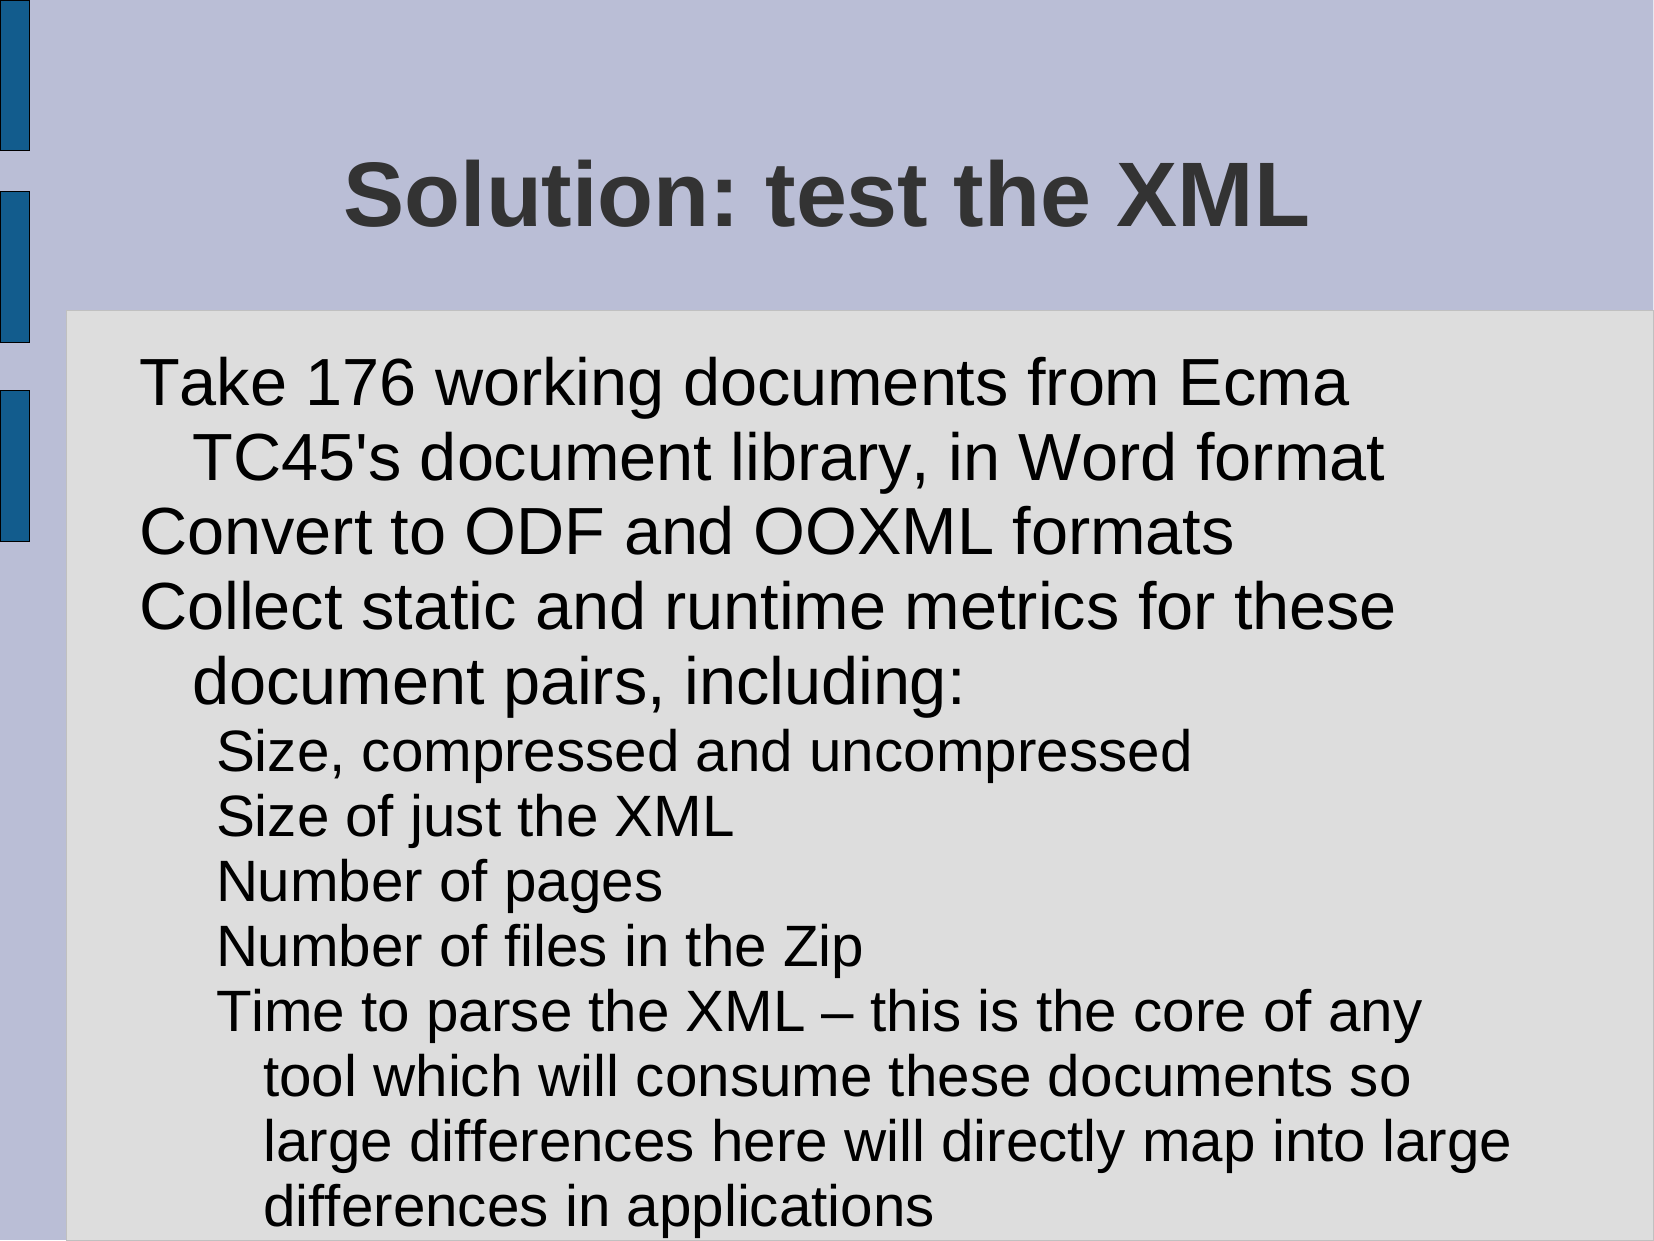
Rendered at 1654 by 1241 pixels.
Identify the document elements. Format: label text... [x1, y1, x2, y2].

title Solution: test the XML [121, 91, 1534, 299]
list Take 176 working documents from Ecma TC45's document library, in Word format Convert to ODF and OOXML formats Collect static and runtime metrics for these document pairs, including: Size, compressed and uncompressed Size of just the XML Number of pages Number of files in the Zip Time to parse the XML – this is the core of any tool which will consume these documents so large differences here will directly map into large differences in applications [121, 344, 1534, 1237]
